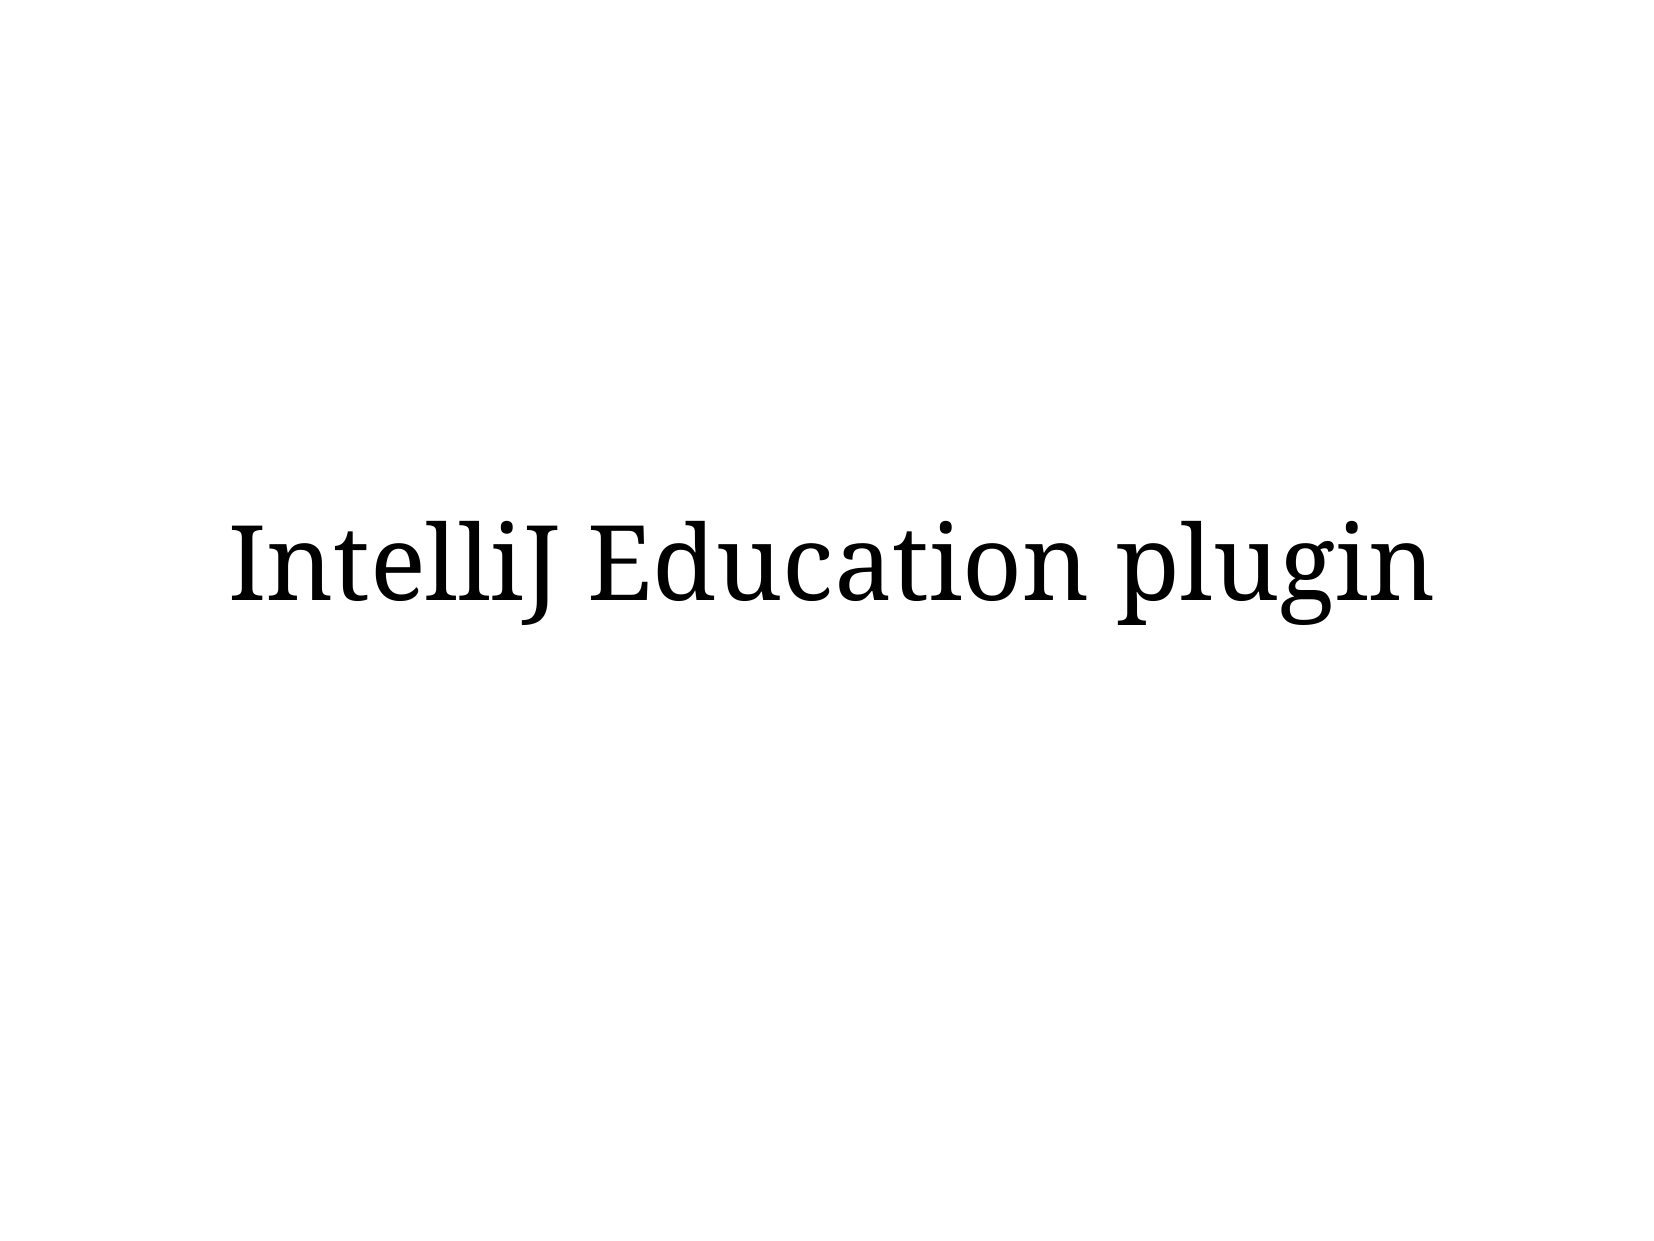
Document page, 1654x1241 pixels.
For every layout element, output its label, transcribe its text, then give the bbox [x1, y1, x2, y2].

text_box IntelliJ Education plugin [225, 488, 1441, 631]
